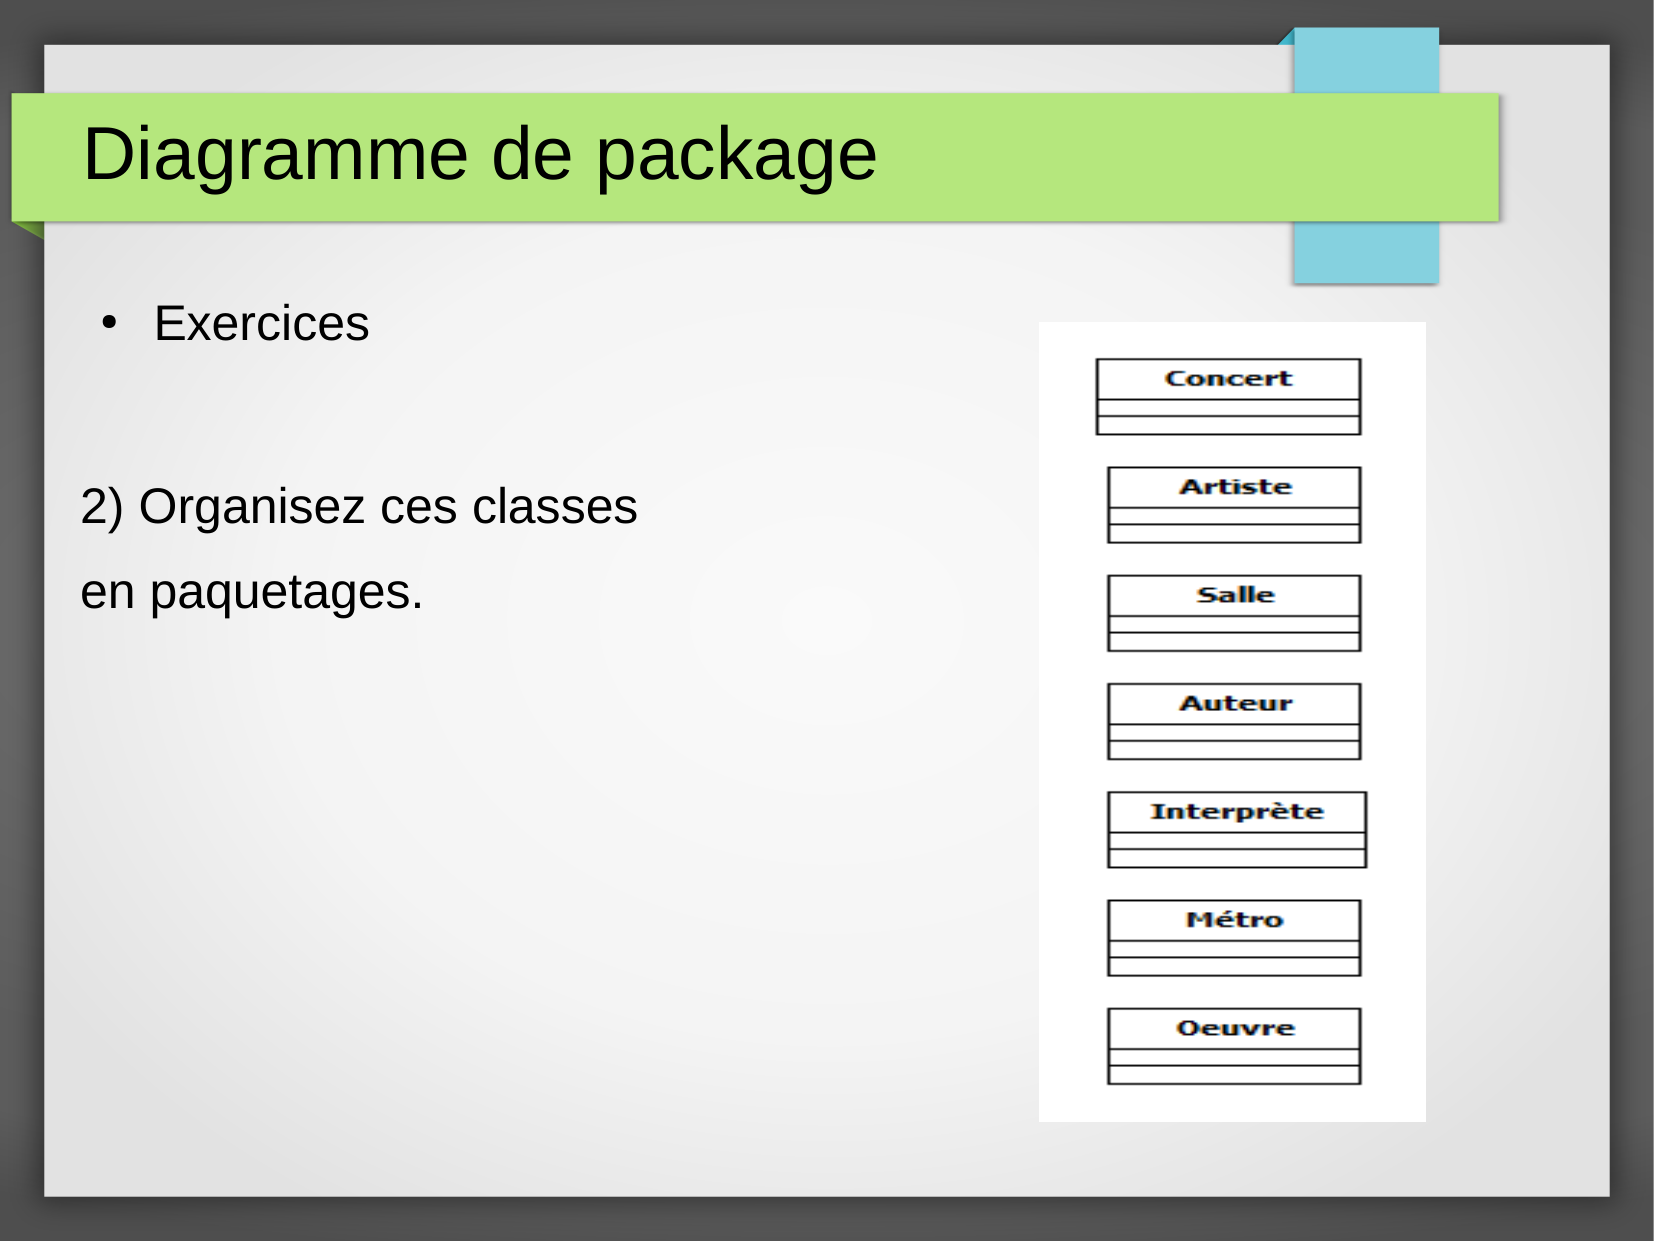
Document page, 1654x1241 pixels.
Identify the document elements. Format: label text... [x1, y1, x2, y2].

title Diagramme de package [82, 94, 1264, 213]
picture [0, 0, 1654, 1241]
list Exercices [82, 295, 1571, 378]
list 2) Organisez ces classes en paquetages. [80, 478, 813, 809]
